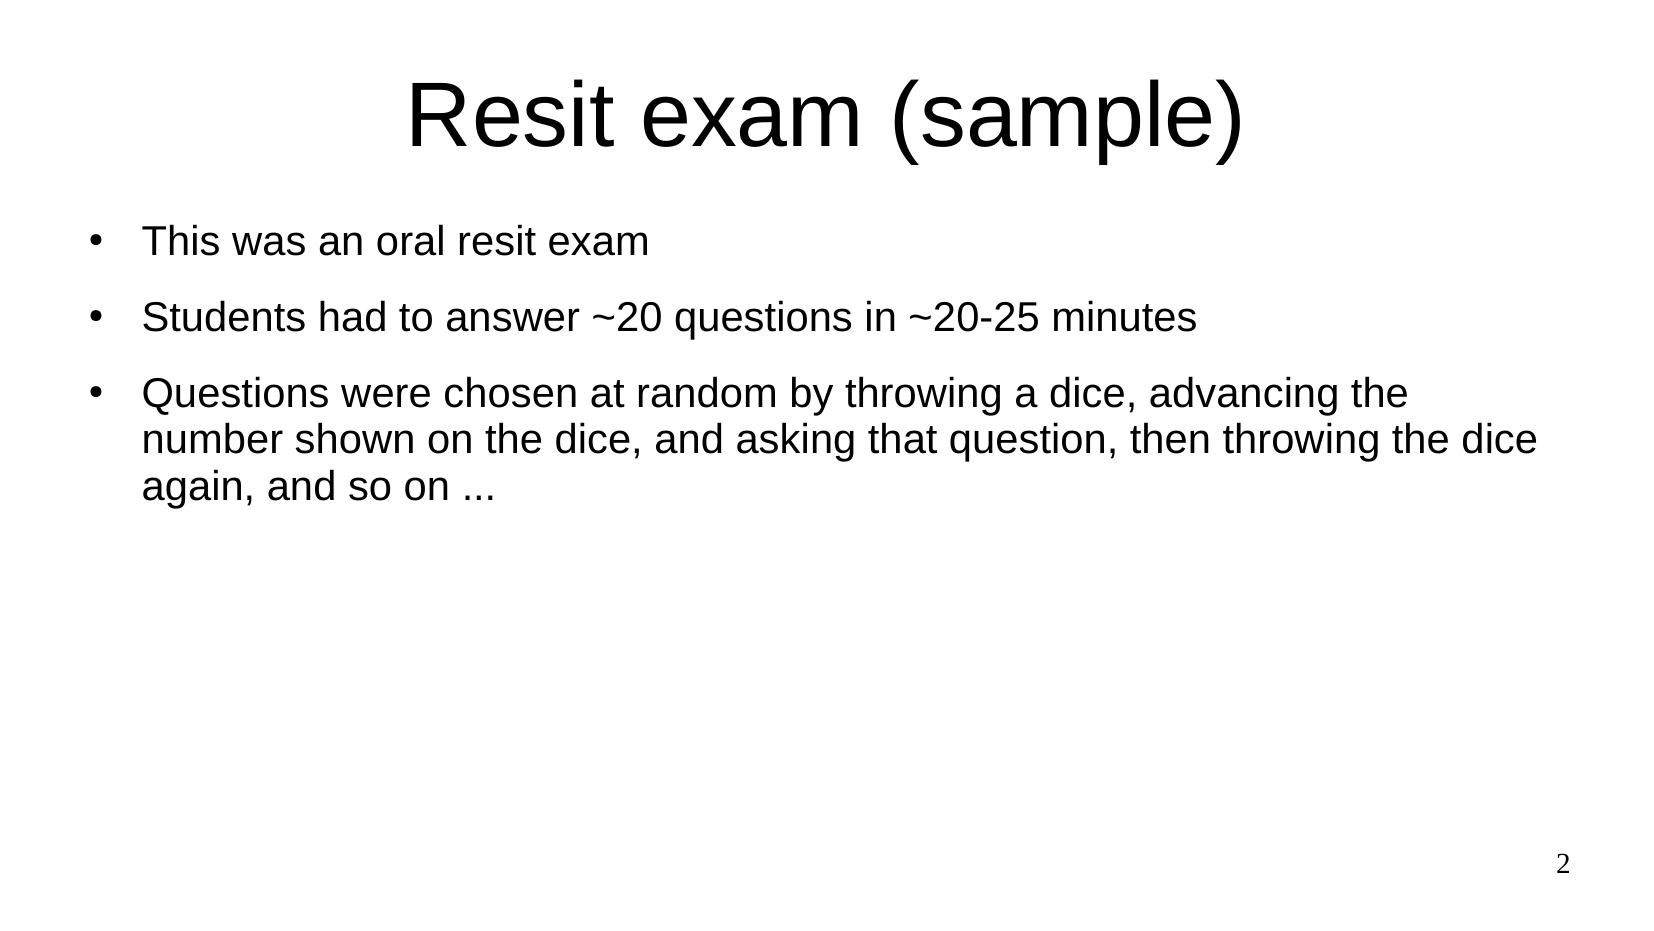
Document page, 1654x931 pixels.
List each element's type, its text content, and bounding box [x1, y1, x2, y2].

title Resit exam (sample) [82, 37, 1571, 193]
list This was an oral resit exam Students had to answer ~20 questions in ~20-25 minutes Questions were chosen at random by throwing a dice, advancing the number shown on the dice, and asking that question, then throwing the dice again, and so on ... [70, 217, 1559, 841]
